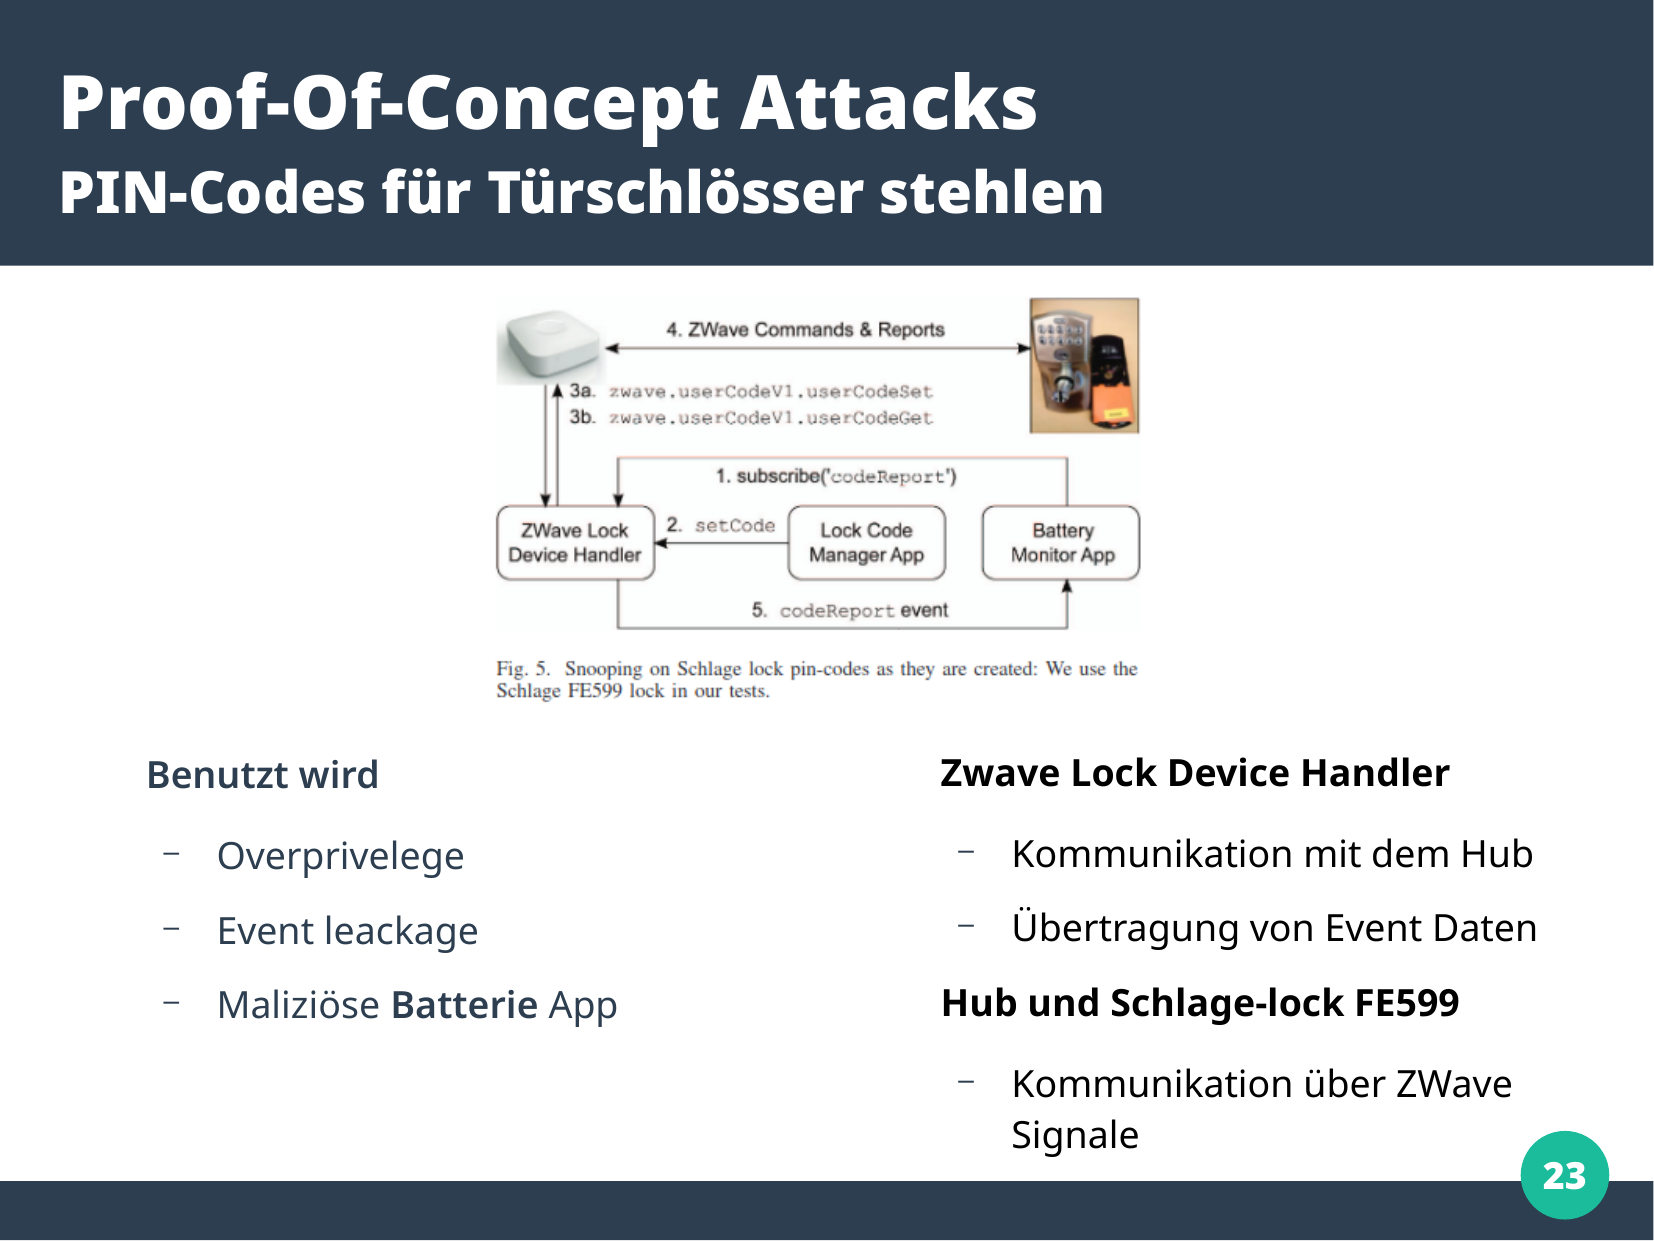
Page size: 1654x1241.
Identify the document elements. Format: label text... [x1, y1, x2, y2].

list Benutzt wird Overprivelege Event leackage Maliziöse Batterie App [75, 748, 826, 1141]
text_box Zwave Lock Device Handler Kommunikation mit dem Hub Übertragung von Event Daten Hub und Schlage-lock FE599 Kommunikation über ZWave Signale [855, 739, 1591, 1167]
picture [487, 287, 1147, 710]
title Proof-Of-Concept Attacks PIN-Codes für Türschlösser stehlen [59, 49, 1595, 232]
